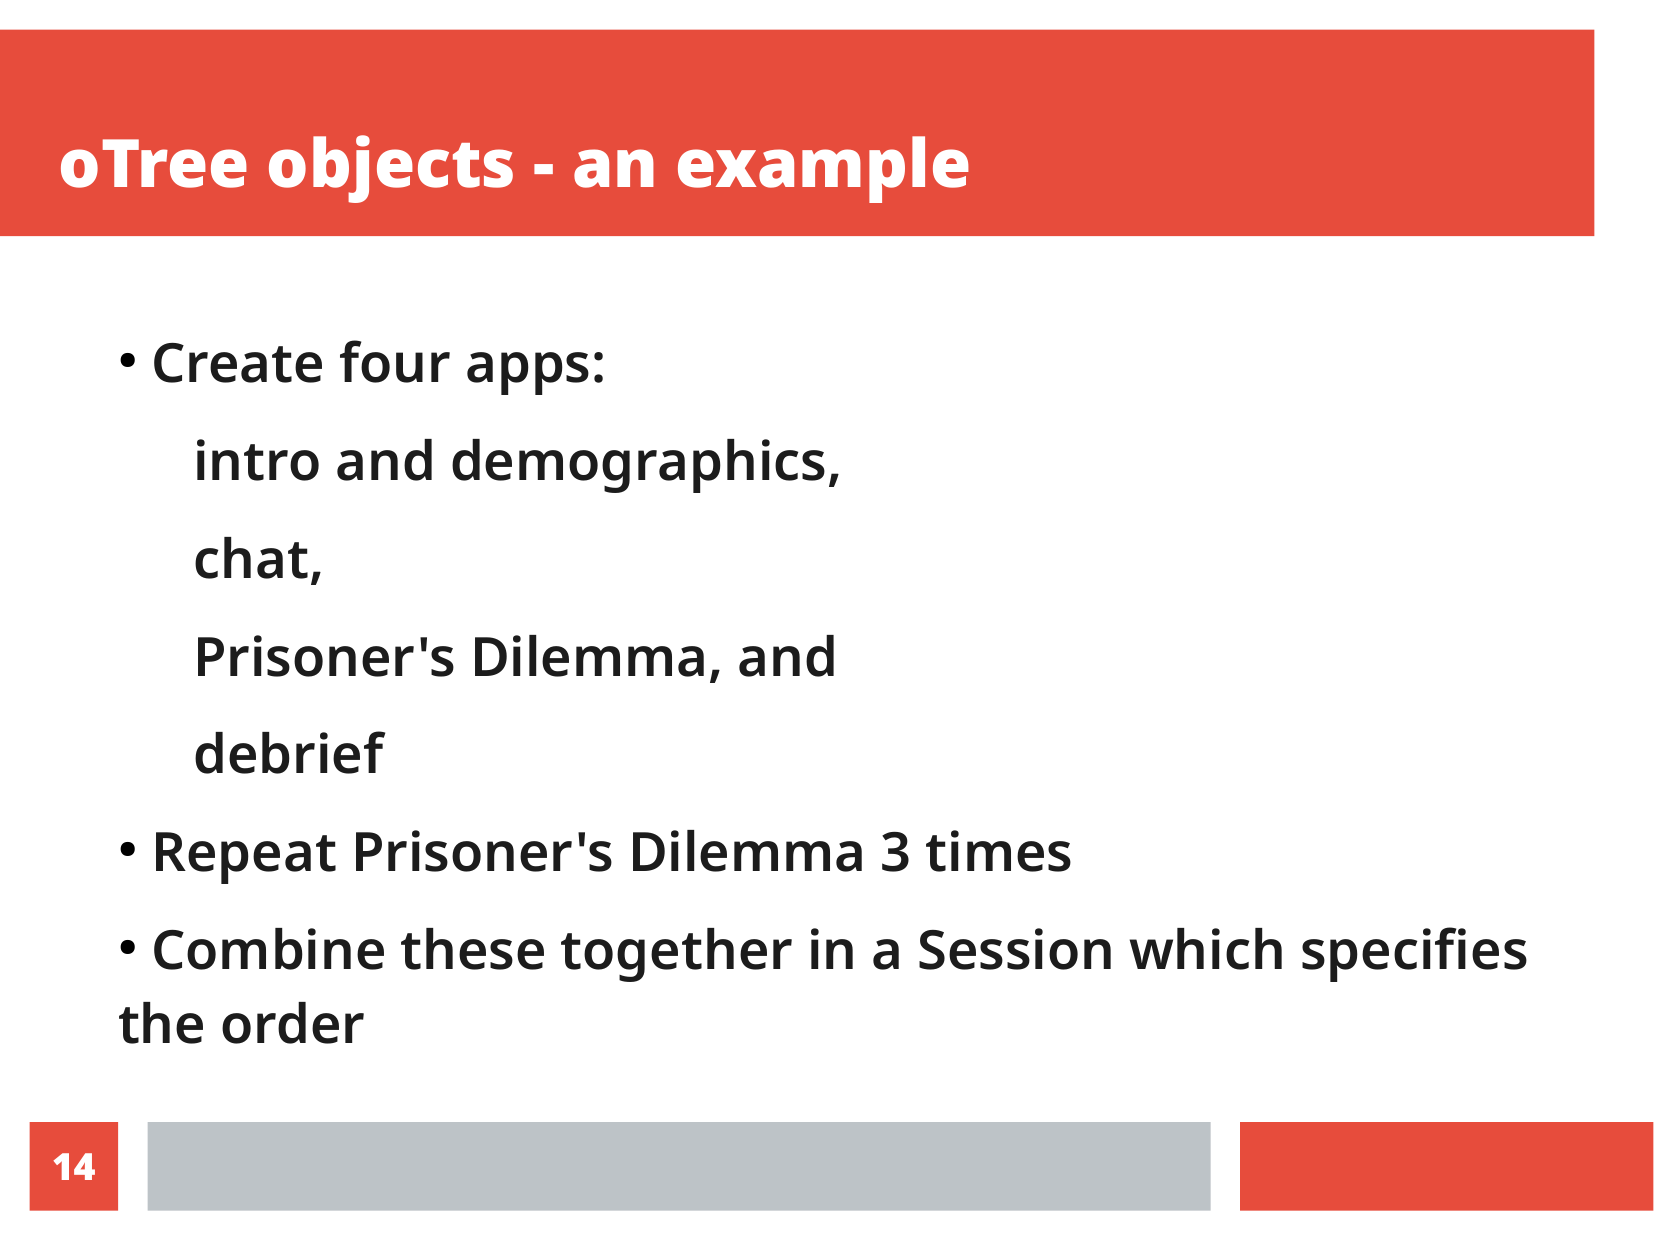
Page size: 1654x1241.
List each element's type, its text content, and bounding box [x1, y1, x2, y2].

list Create four apps: intro and demographics, chat, Prisoner's Dilemma, and debrief Repeat Prisoner's Dilemma 3 times Combine these together in a Session which specifies the order [59, 324, 1565, 1093]
title oTree objects - an example [59, 59, 1595, 207]
